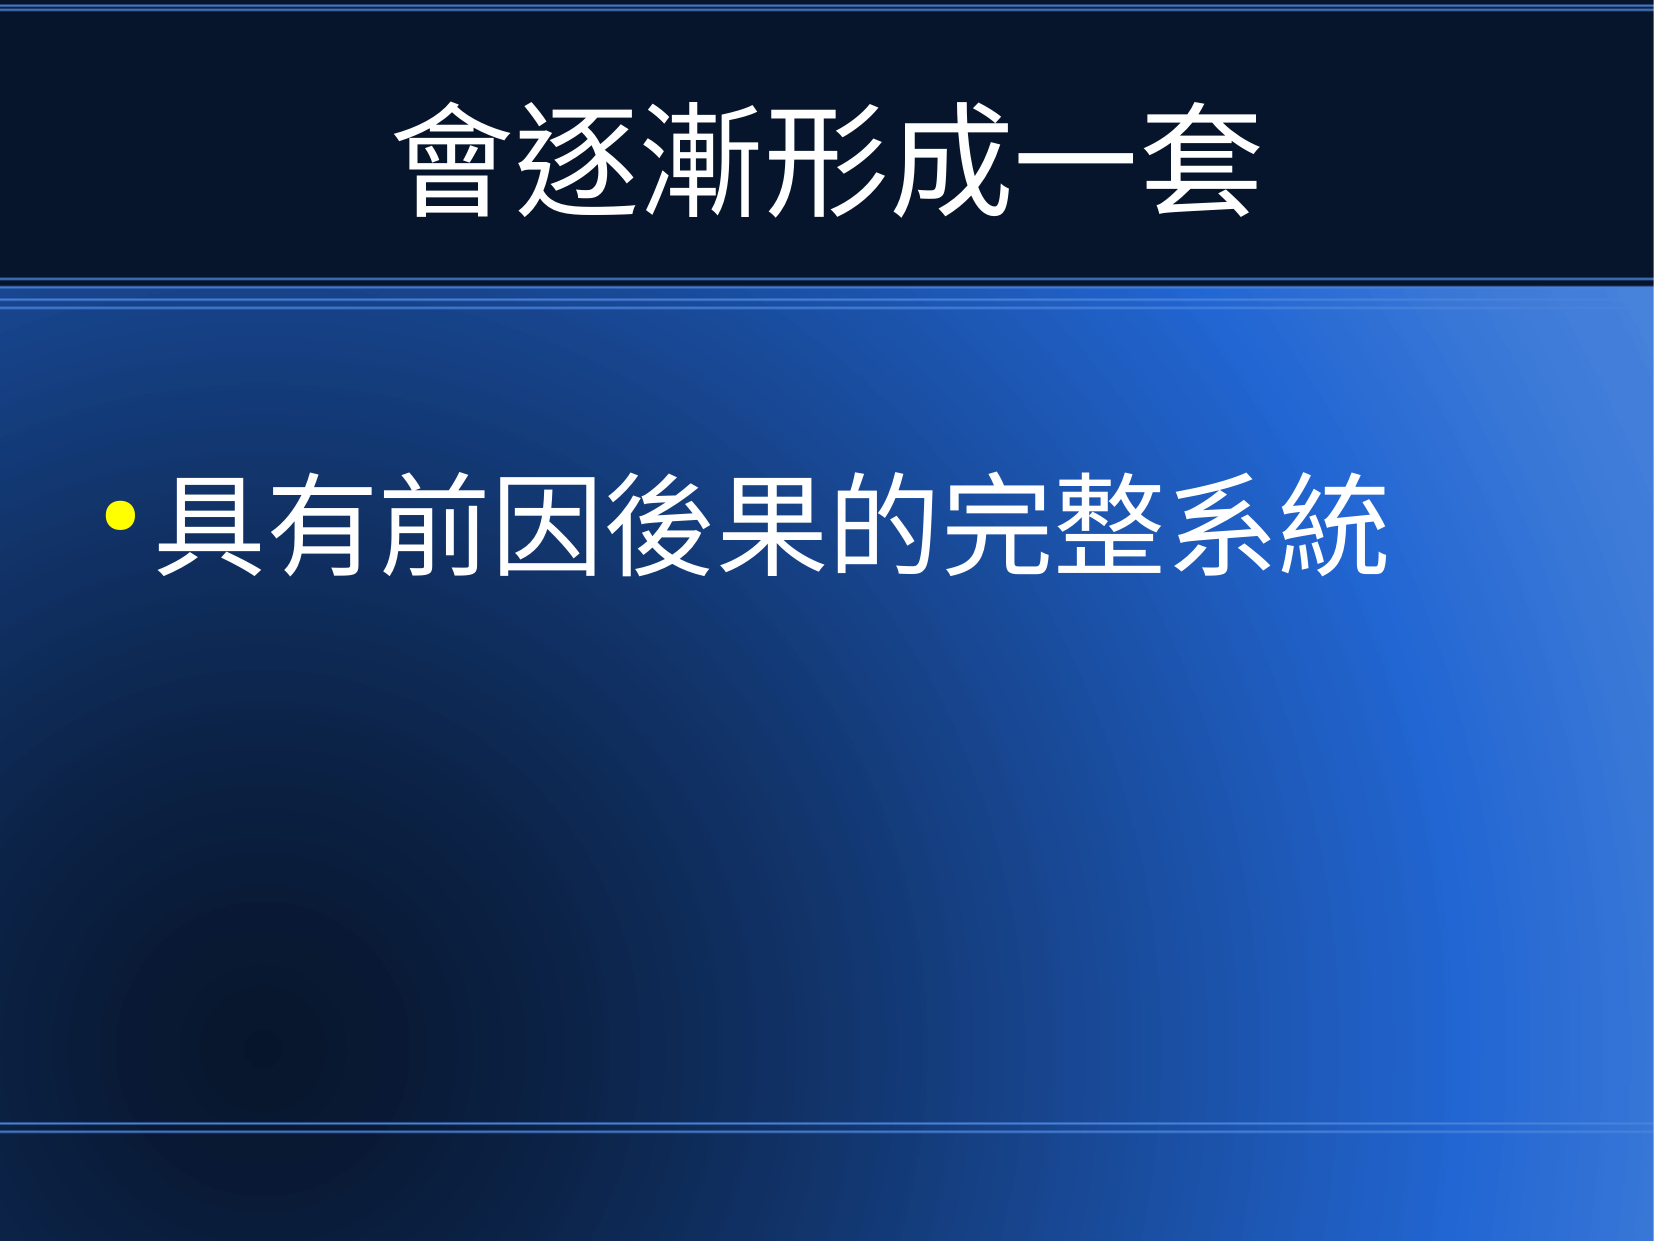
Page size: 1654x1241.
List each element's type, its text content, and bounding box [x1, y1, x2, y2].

list 具有前因後果的完整系統 [82, 355, 1571, 1241]
title 會逐漸形成一套 [82, 49, 1571, 257]
picture [0, 0, 1654, 1241]
